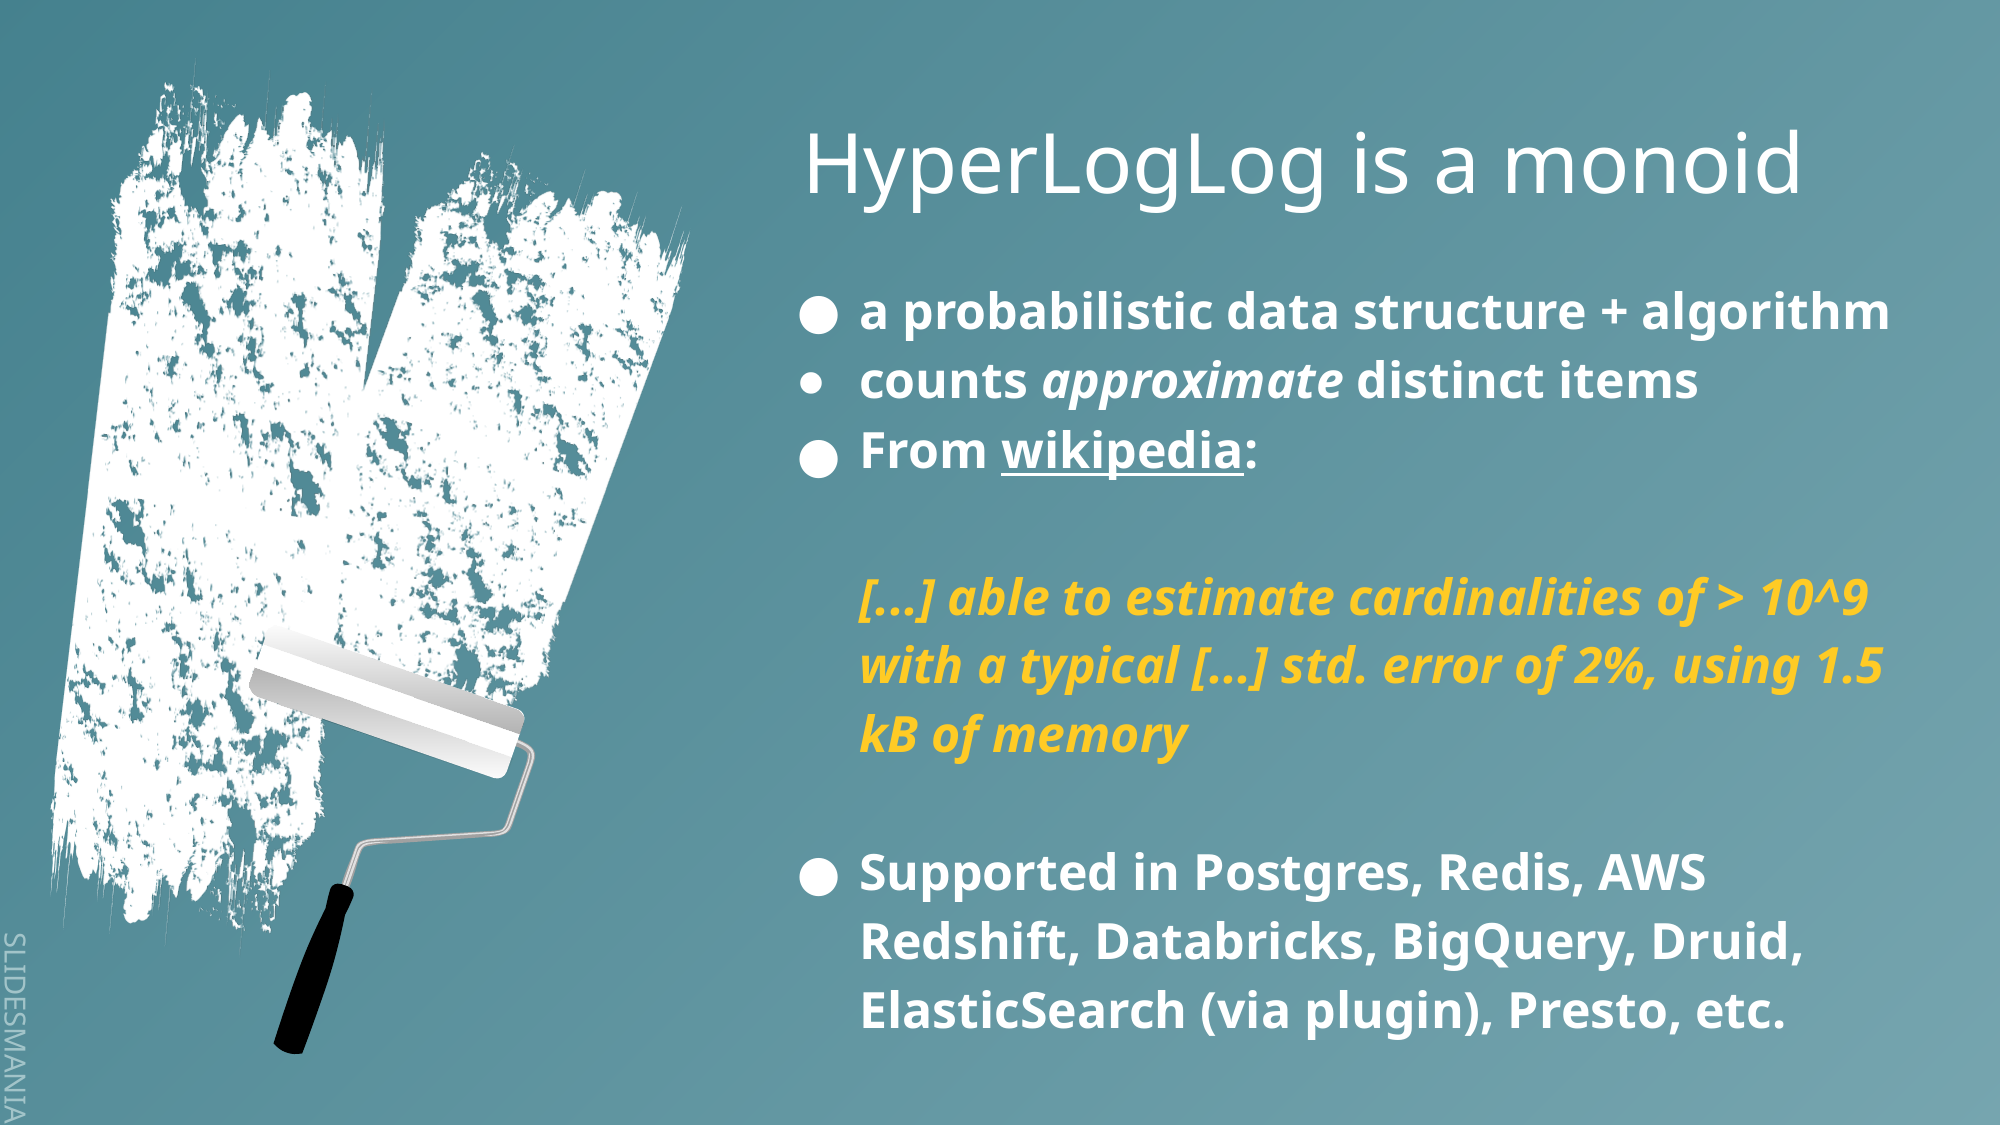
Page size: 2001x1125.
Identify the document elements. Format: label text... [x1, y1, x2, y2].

list a probabilistic data structure + algorithm counts approximate distinct items From wikipedia: [...] able to estimate cardinalities of > 10^9 with a typical [...] std. error of 2%, using 1.5 kB of memory Supported in Postgres, Redis, AWS Redshift, Databricks, BigQuery, Druid, ElasticSearch (via plugin), Presto, etc. [764, 250, 1935, 1089]
picture [50, 57, 691, 959]
title HyperLogLog is a monoid [782, 90, 2000, 216]
